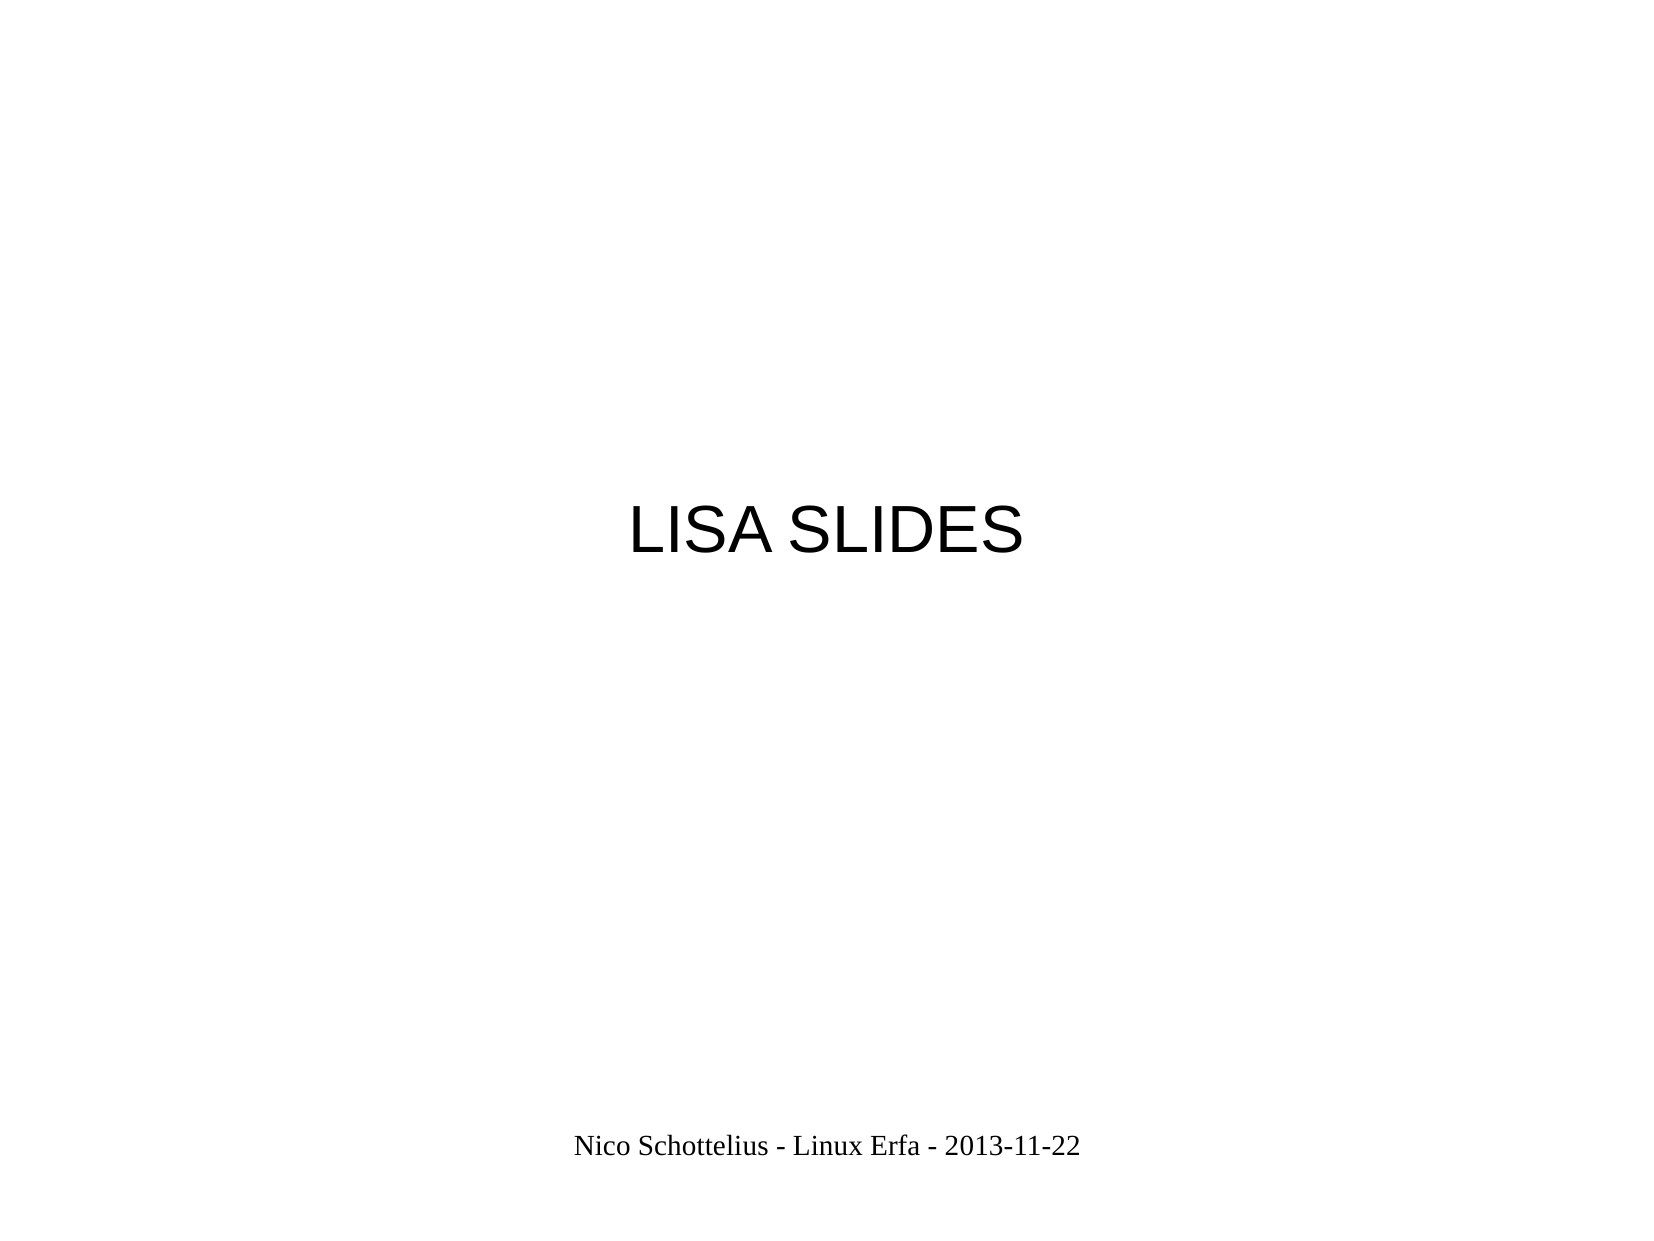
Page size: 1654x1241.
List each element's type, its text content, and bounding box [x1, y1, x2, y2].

subtitle LISA SLIDES [82, 49, 1571, 1010]
